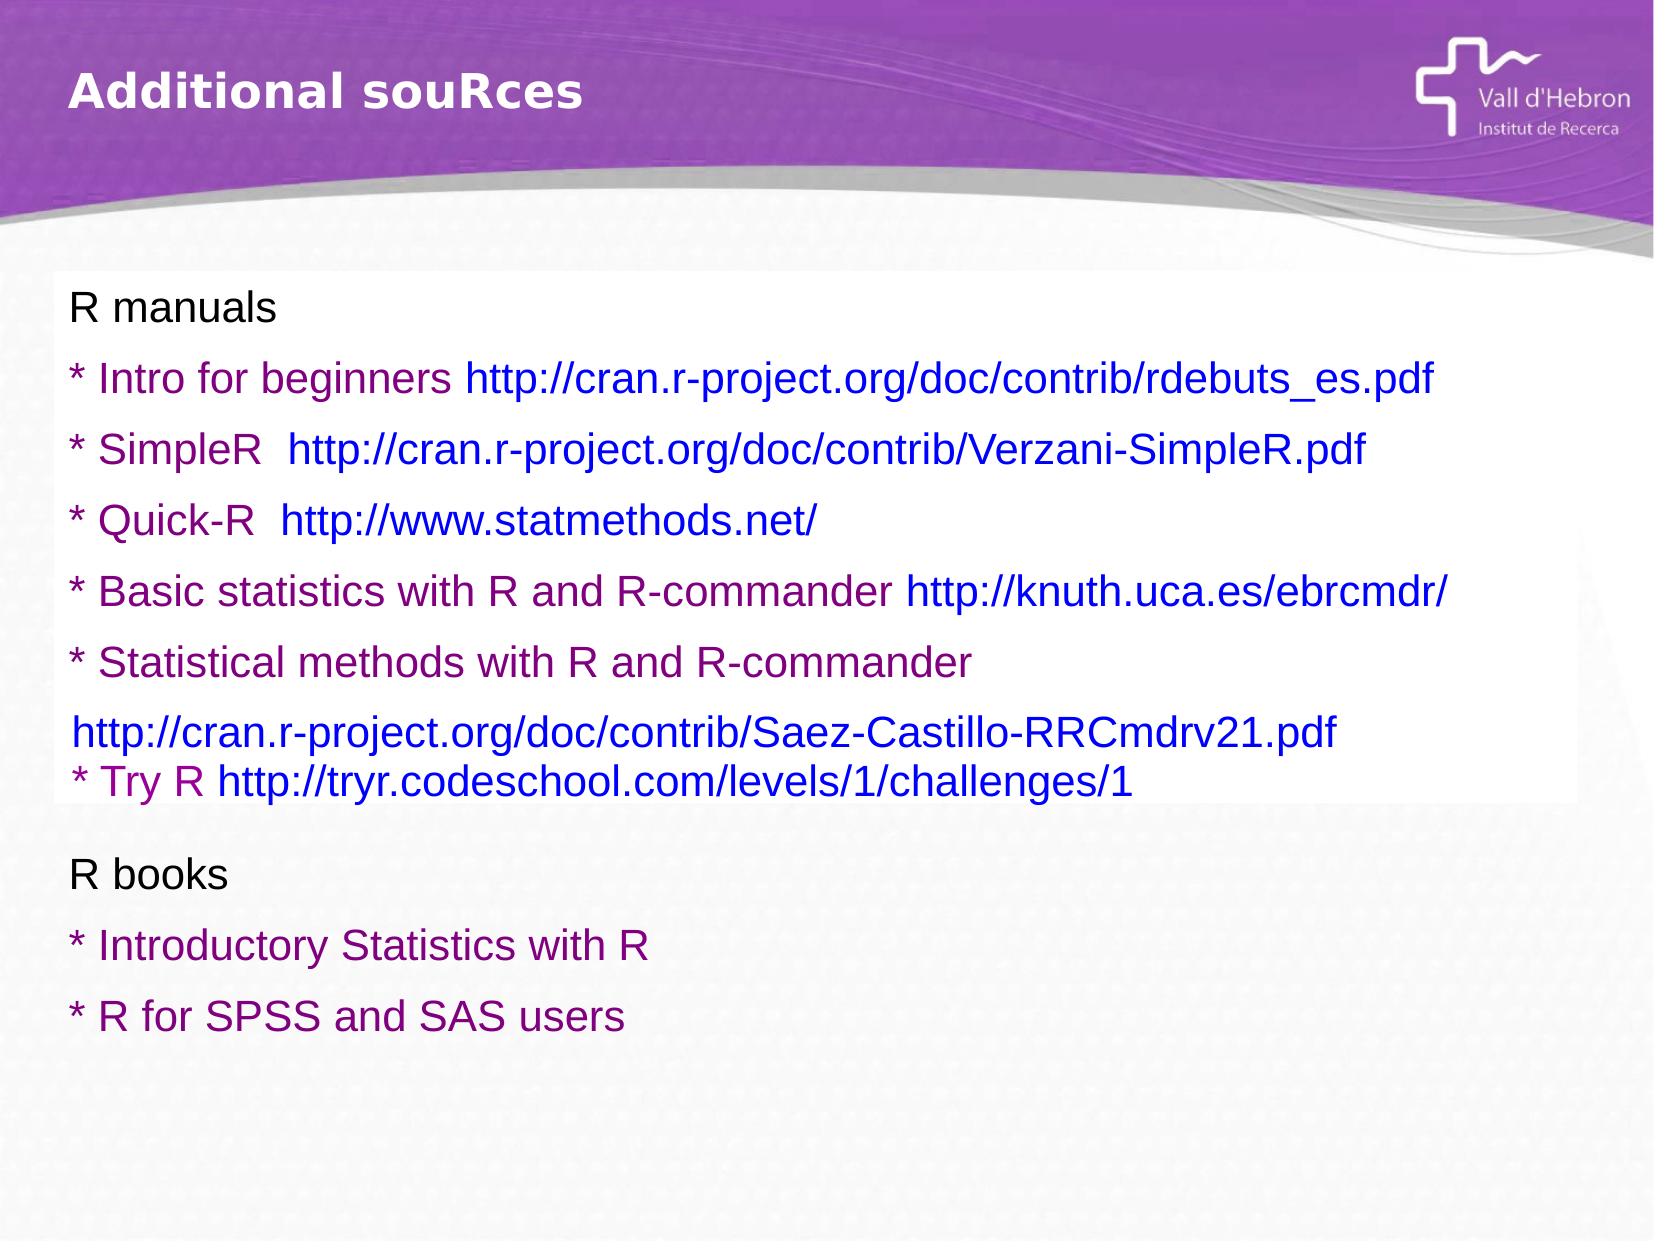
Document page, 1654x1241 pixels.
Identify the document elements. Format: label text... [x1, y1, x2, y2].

text_box http://cran.r-project.org/doc/contrib/Saez-Castillo-RRCmdrv21.pdf * Try R http://tryr.codeschool.com/levels/1/challenges/1 [68, 708, 1339, 807]
picture [0, 0, 1654, 1241]
text_box * Basic statistics with R and R-commander http://knuth.uca.es/ebrcmdr/ [68, 566, 1449, 616]
text_box * R for SPSS and SAS users [68, 991, 627, 1041]
text_box [53, 270, 1578, 804]
text_box R manuals [68, 282, 278, 333]
text_box * Quick-R http://www.statmethods.net/ [68, 495, 819, 566]
text_box * Statistical methods with R and R-commander [68, 637, 974, 687]
text_box R books [68, 849, 230, 900]
text_box * SimpleR http://cran.r-project.org/doc/contrib/Verzani-SimpleR.pdf [68, 424, 1368, 475]
text_box * Intro for beginners http://cran.r-project.org/doc/contrib/rdebuts_es.pdf [68, 354, 1436, 404]
text_box * Introductory Statistics with R [68, 920, 651, 970]
text_box Additional souRces [67, 63, 586, 121]
